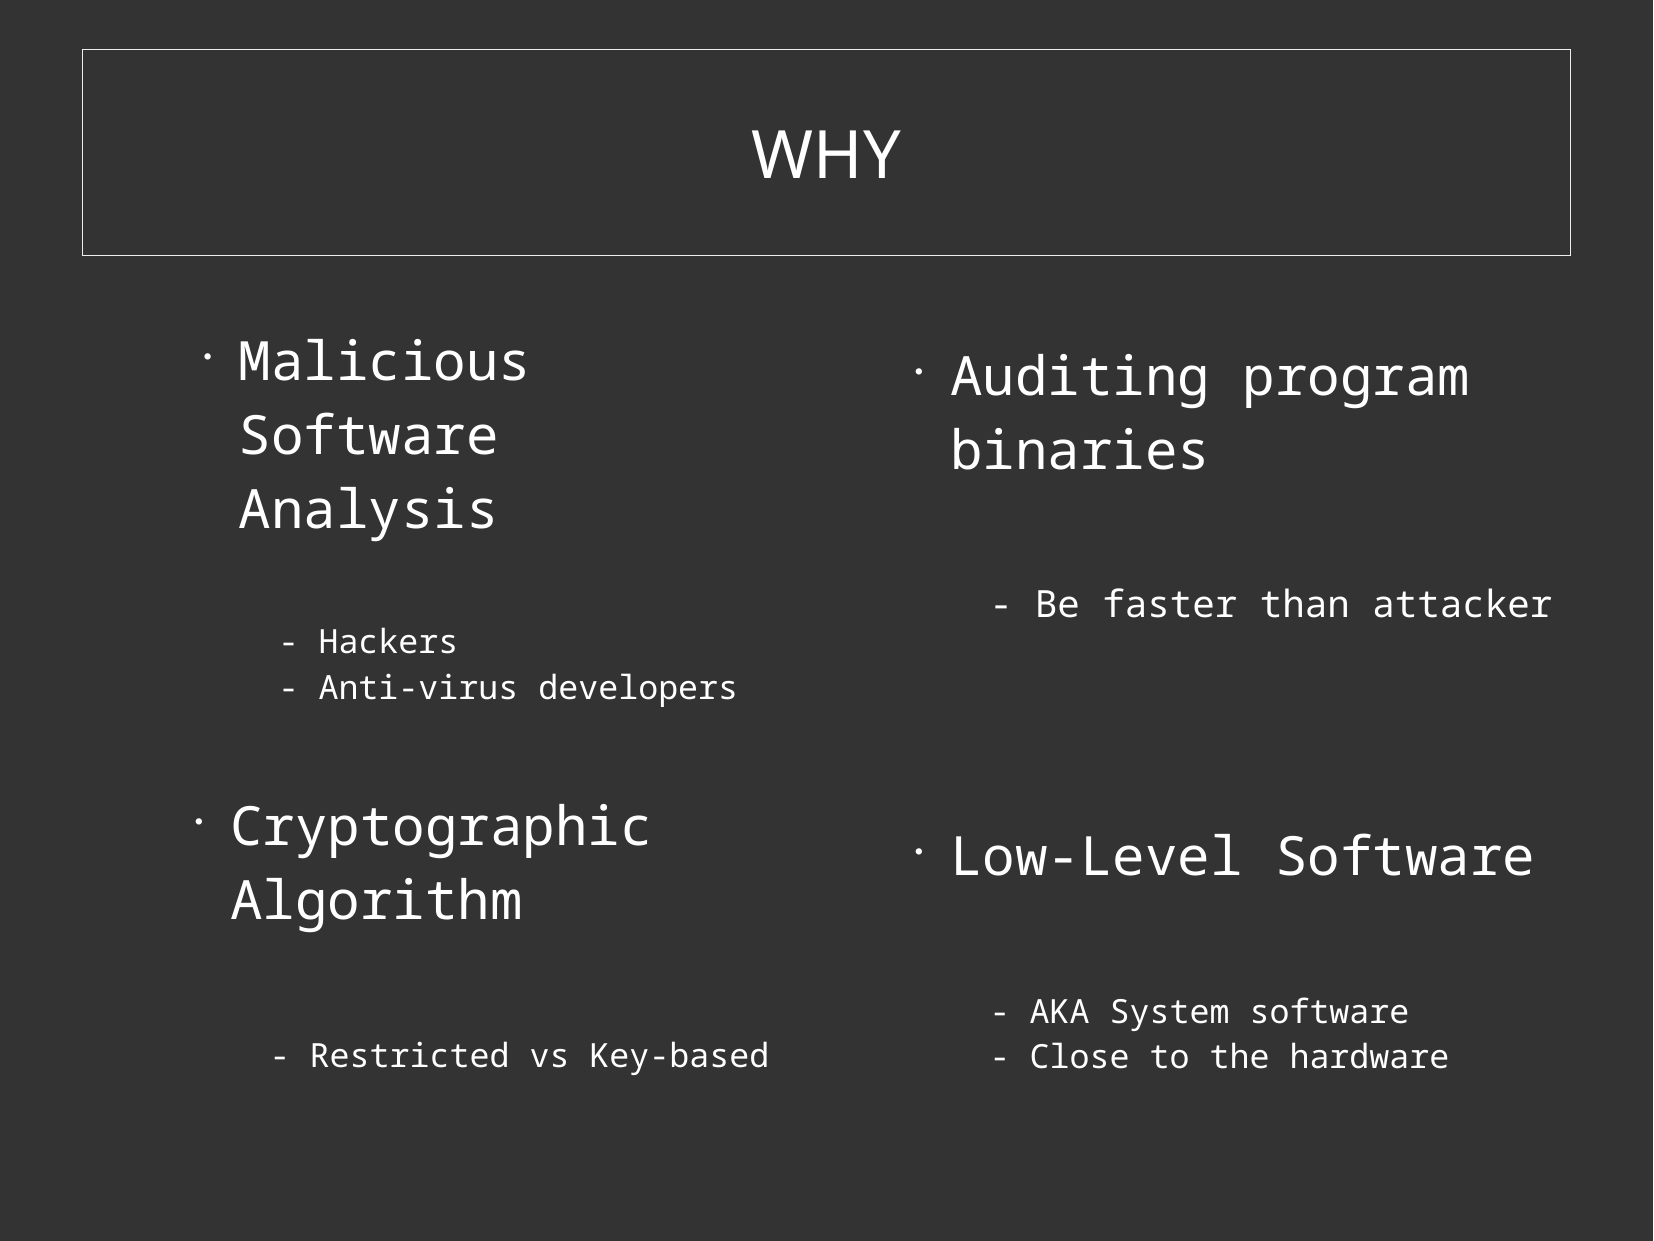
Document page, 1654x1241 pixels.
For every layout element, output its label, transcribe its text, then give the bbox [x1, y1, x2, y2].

text_box Malicious Software Analysis - Hackers - Anti-virus developers [188, 315, 781, 659]
text_box Low-Level Software - AKA System software - Close to the hardware [900, 810, 1555, 1047]
text_box Auditing program binaries - Be faster than attacker [900, 330, 1591, 661]
text_box Cryptographic Algorithm - Restricted vs Key-based [180, 780, 792, 1047]
subtitle WHY [82, 49, 1571, 256]
